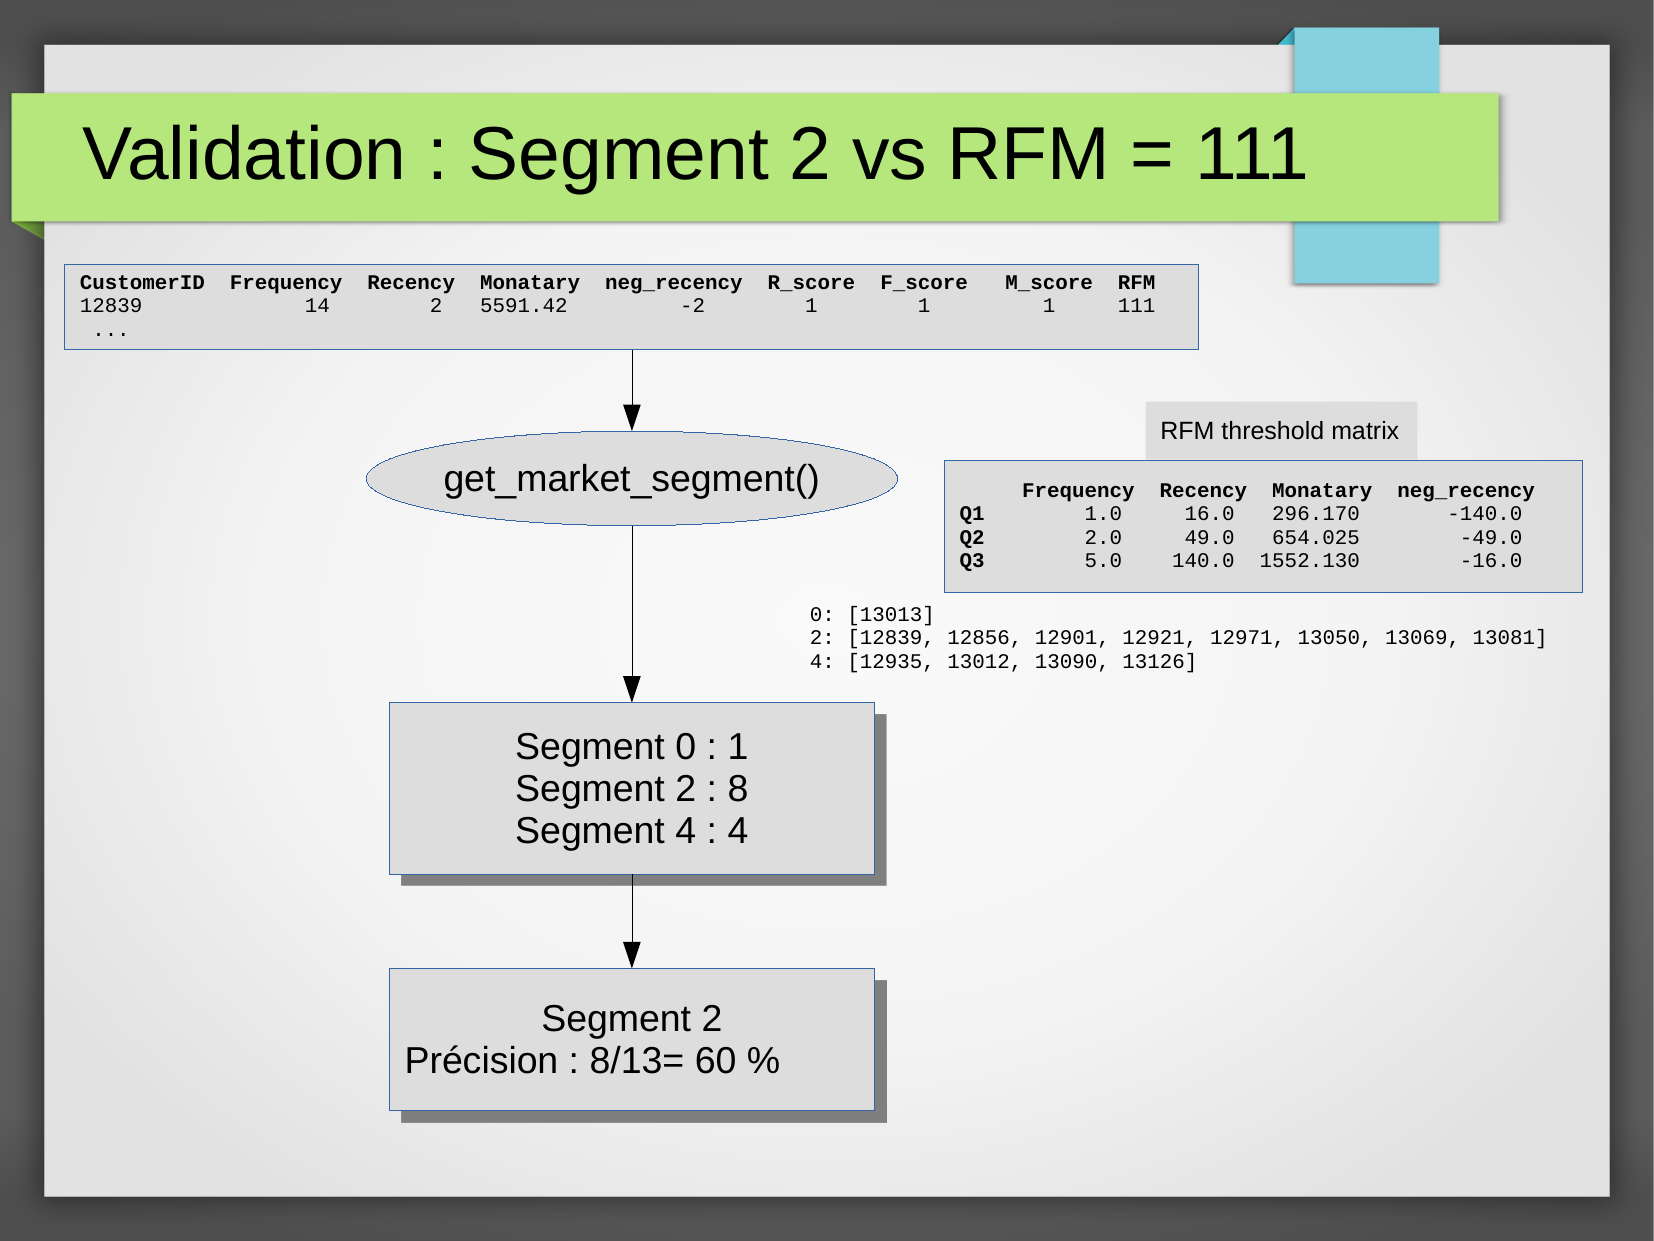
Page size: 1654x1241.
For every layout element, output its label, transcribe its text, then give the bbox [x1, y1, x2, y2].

title Validation : Segment 2 vs RFM = 111 [82, 69, 1465, 238]
text_box RFM threshold matrix [1145, 401, 1418, 460]
picture [0, 0, 1654, 1241]
text_box Segment 0 : 1 Segment 2 : 8 Segment 4 : 4 [389, 702, 875, 875]
text_box Frequency Recency Monatary neg_recency Q1 1.0 16.0 296.170 -140.0 Q2 2.0 49.0 654.025 -49.0 Q3 5.0 140.0 1552.130 -16.0 [944, 460, 1583, 593]
text_box get_market_segment() [366, 431, 898, 526]
text_box 0: [13013] 2: [12839, 12856, 12901, 12921, 12971, 13050, 13069, 13081] 4: [12935, 13012, 13090, 13126] [794, 596, 1583, 682]
text_box CustomerID Frequency Recency Monatary neg_recency R_score F_score M_score RFM 12839 14 2 5591.42 -2 1 1 1 111 ... [64, 264, 1199, 350]
text_box Segment 2 Précision : 8/13= 60 % [389, 968, 875, 1111]
